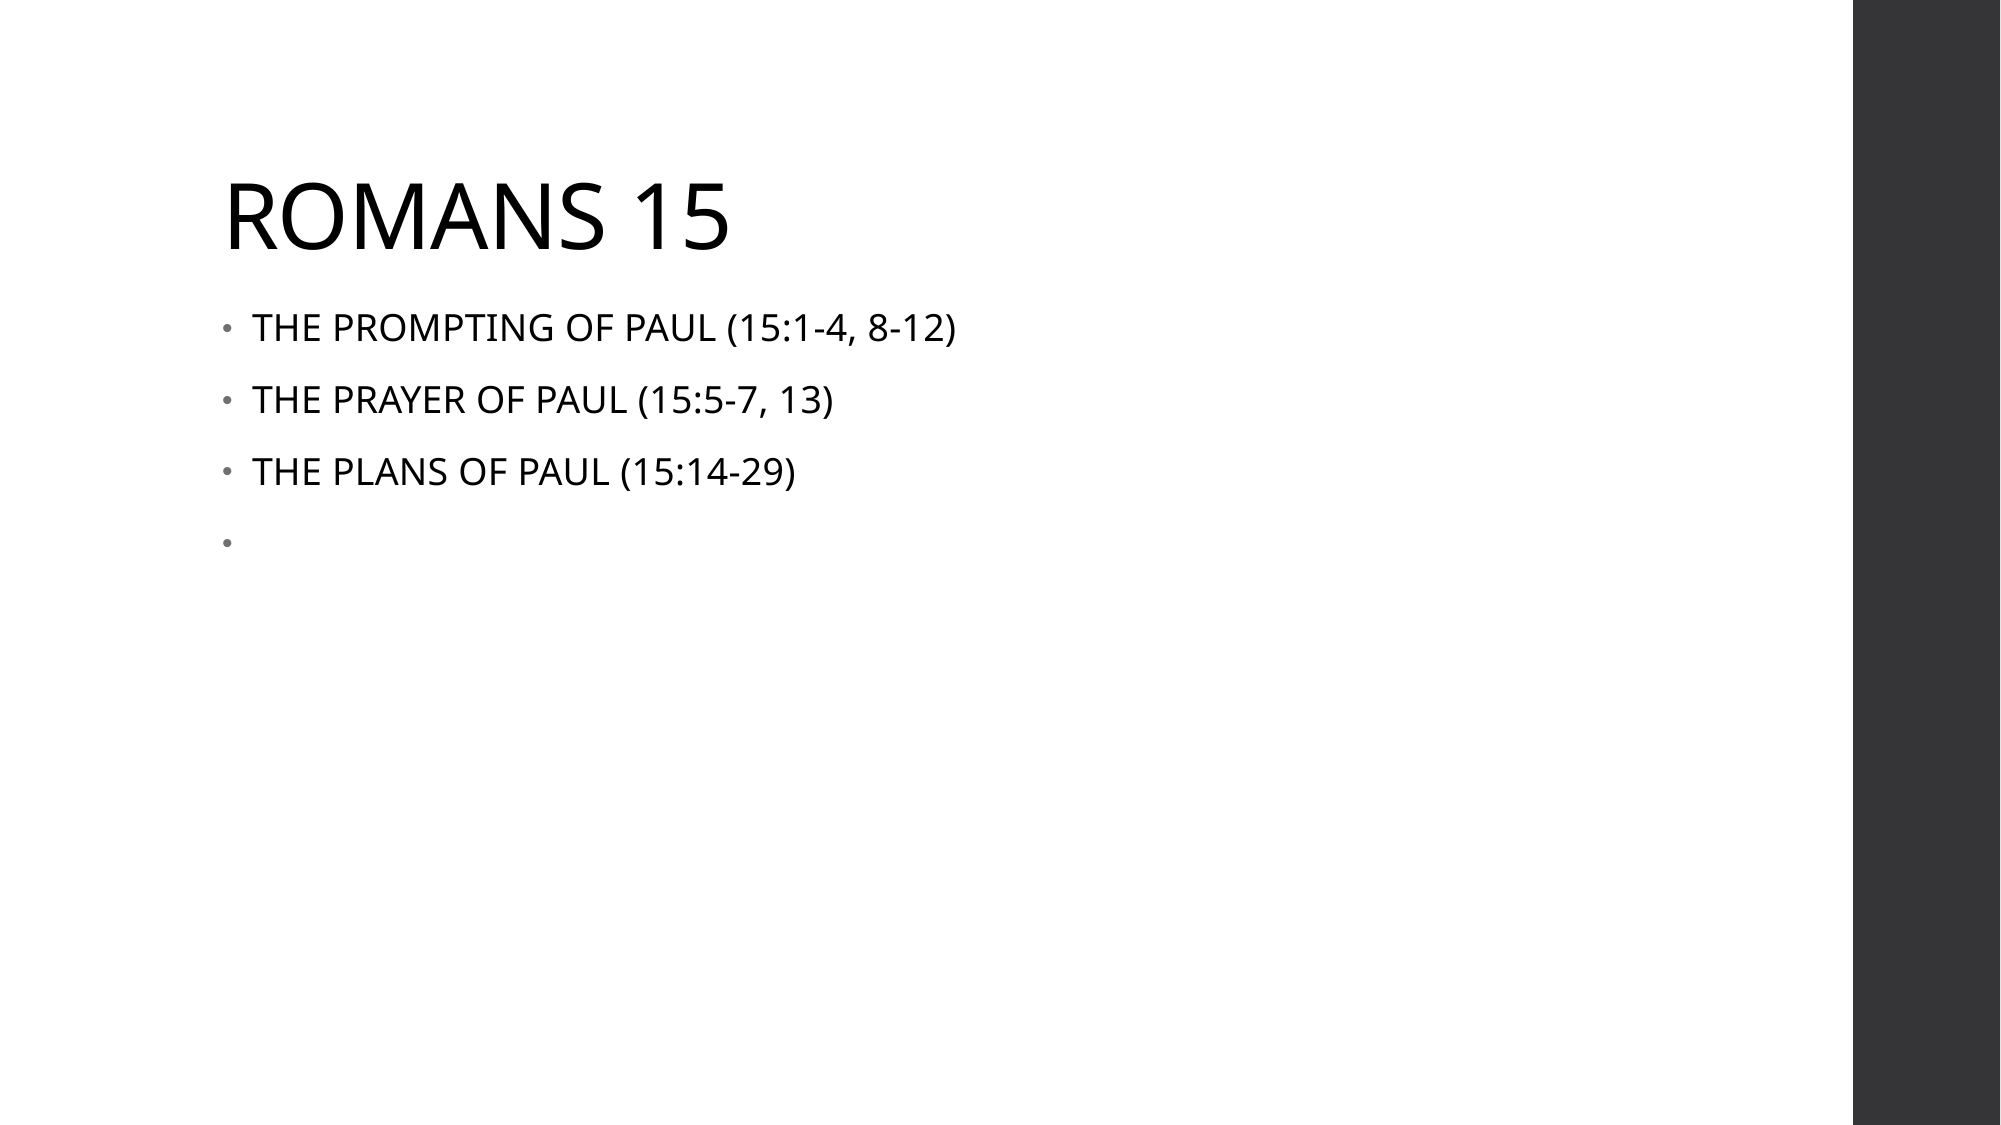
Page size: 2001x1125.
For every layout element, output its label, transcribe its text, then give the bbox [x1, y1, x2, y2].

title ROMANS 15 [206, 60, 1797, 278]
list THE PROMPTING OF PAUL (15:1-4, 8-12) THE PRAYER OF PAUL (15:5-7, 13) THE PLANS OF PAUL (15:14-29) [206, 299, 1617, 1014]
